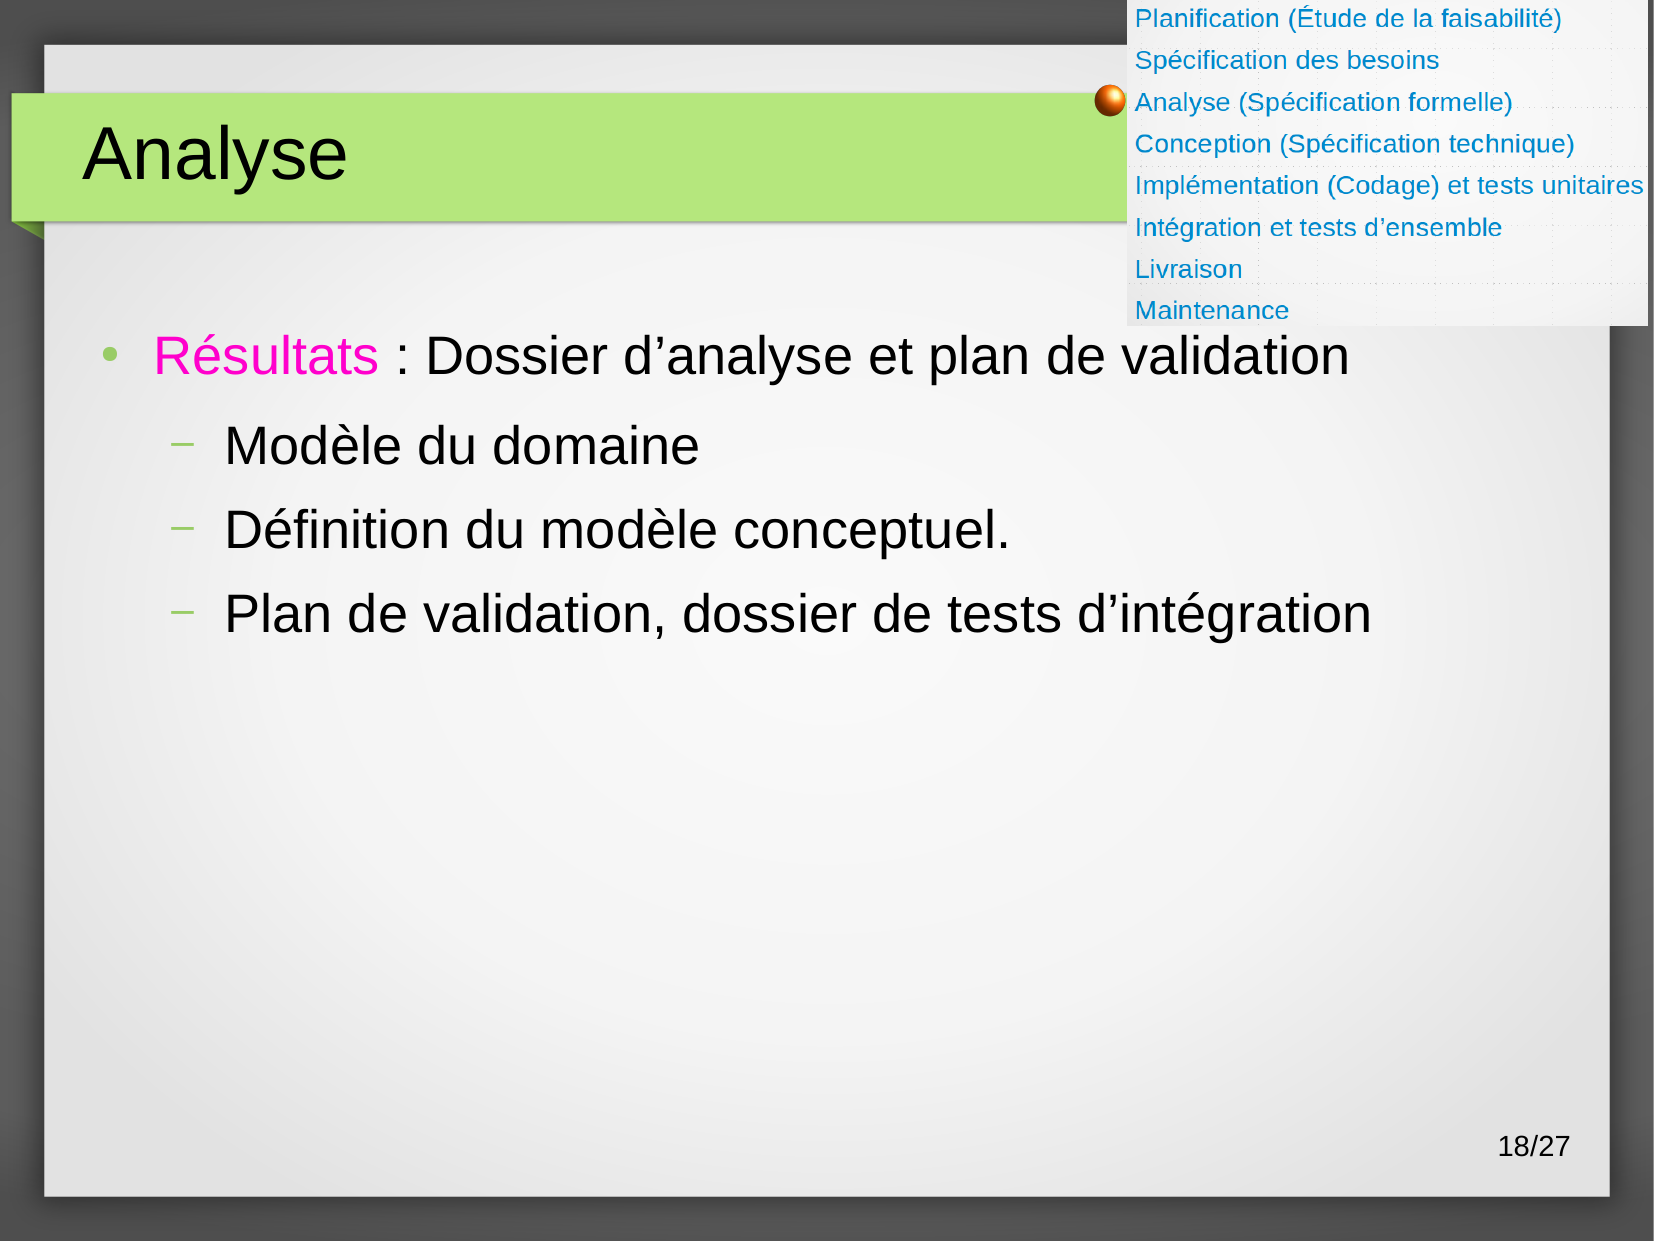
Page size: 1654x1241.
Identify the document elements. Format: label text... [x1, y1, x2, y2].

picture [0, 0, 1654, 1241]
title Analyse [82, 94, 1127, 213]
list Résultats : Dossier d’analyse et plan de validation Modèle du domaine Définition du modèle conceptuel. Plan de validation, dossier de tests d’intégration [82, 325, 1571, 1045]
